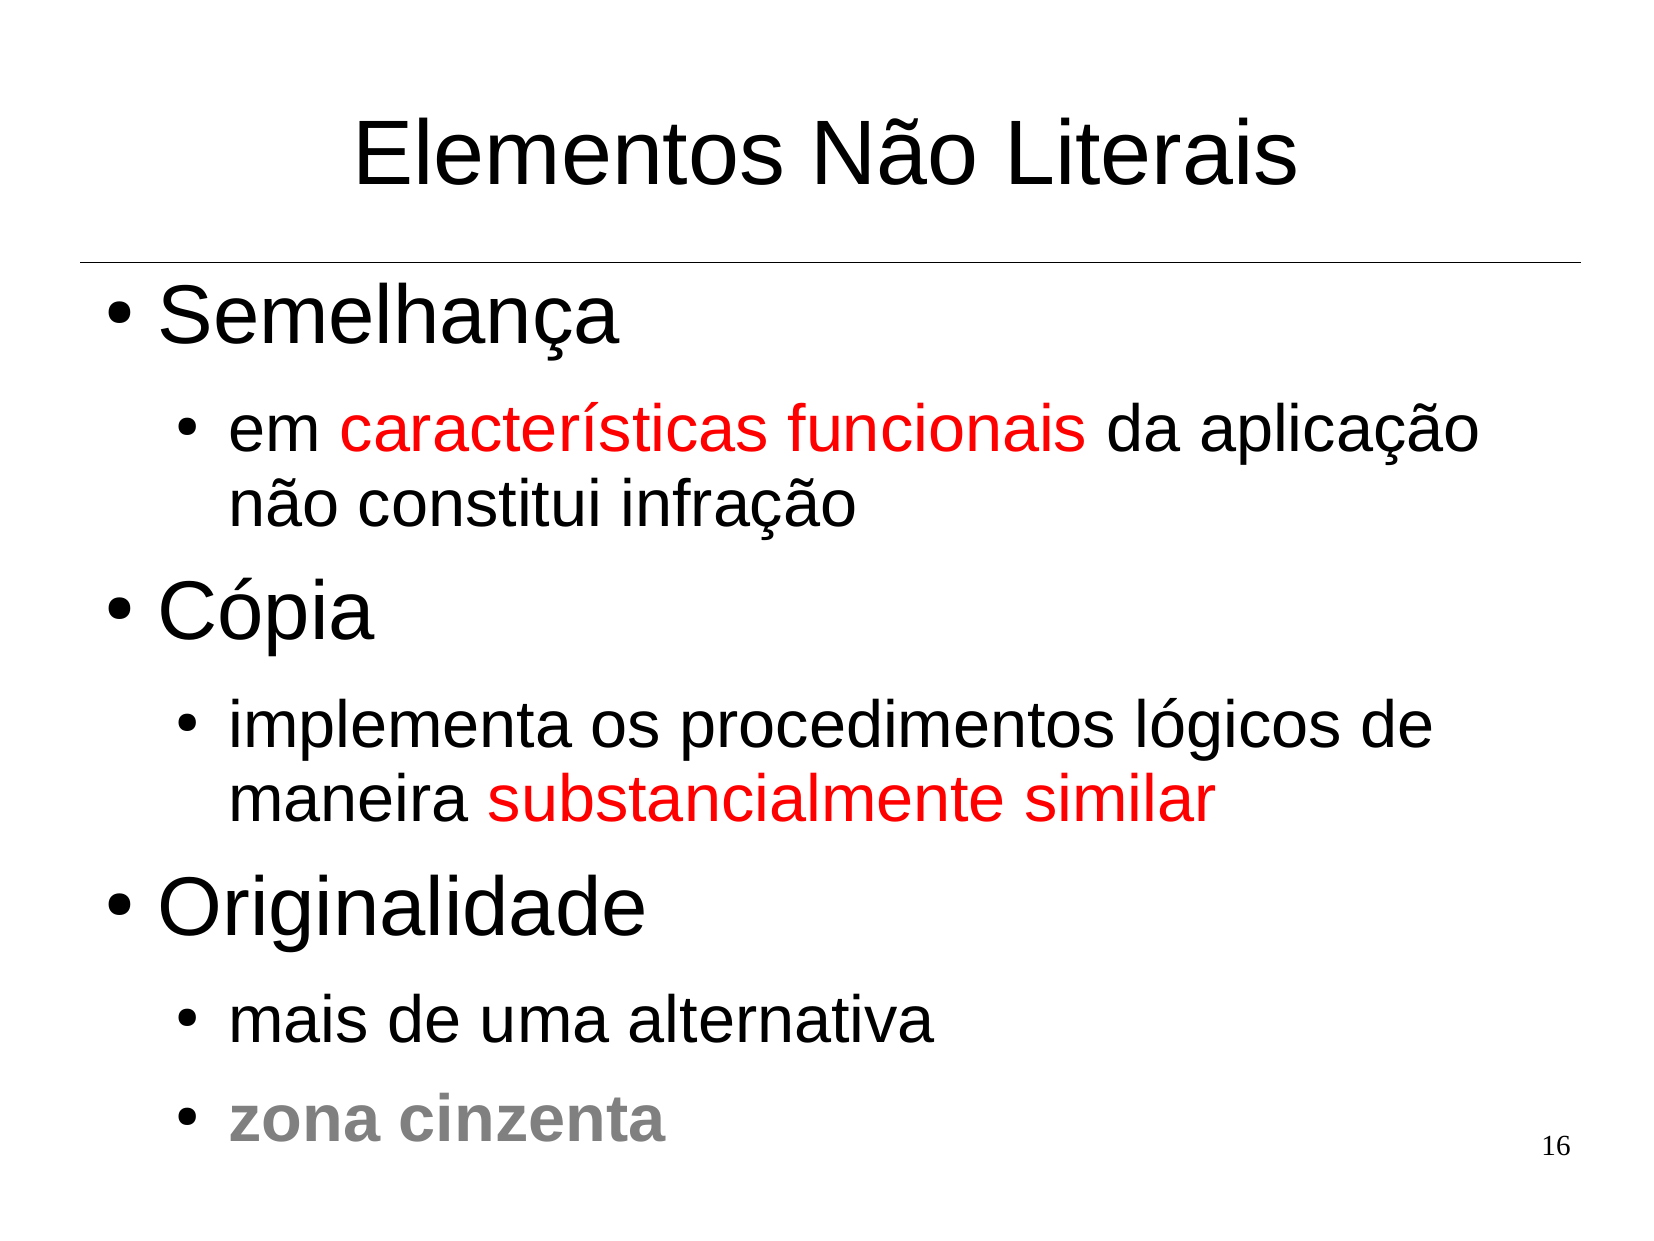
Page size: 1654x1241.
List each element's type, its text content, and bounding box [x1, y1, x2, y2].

title Elementos Não Literais [82, 49, 1571, 257]
list Semelhança em características funcionais da aplicação não constitui infração Cópia implementa os procedimentos lógicos de maneira substancialmente similar Originalidade mais de uma alternativa zona cinzenta [86, 268, 1576, 1078]
